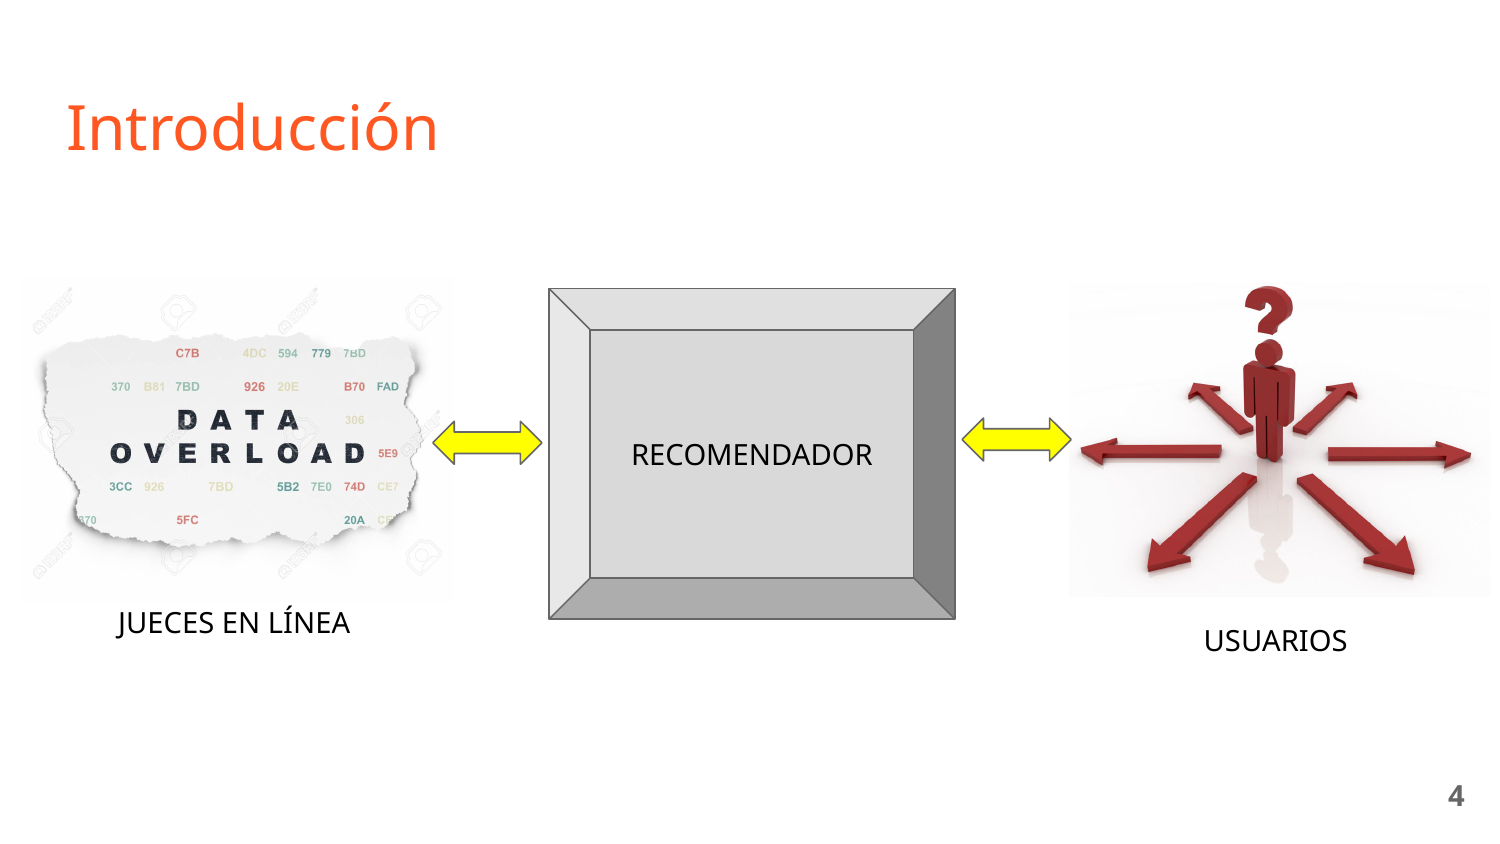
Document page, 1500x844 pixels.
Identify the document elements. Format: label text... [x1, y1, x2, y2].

text_box [962, 418, 1072, 461]
slide_number <number> [1389, 764, 1480, 830]
title Introducción [51, 72, 1449, 167]
text_box RECOMENDADOR [591, 330, 913, 577]
picture [1069, 282, 1490, 597]
picture [20, 277, 454, 602]
text_box [432, 421, 542, 465]
text_box USUARIOS [1188, 607, 1371, 680]
text_box JUECES EN LÍNEA [103, 589, 375, 673]
